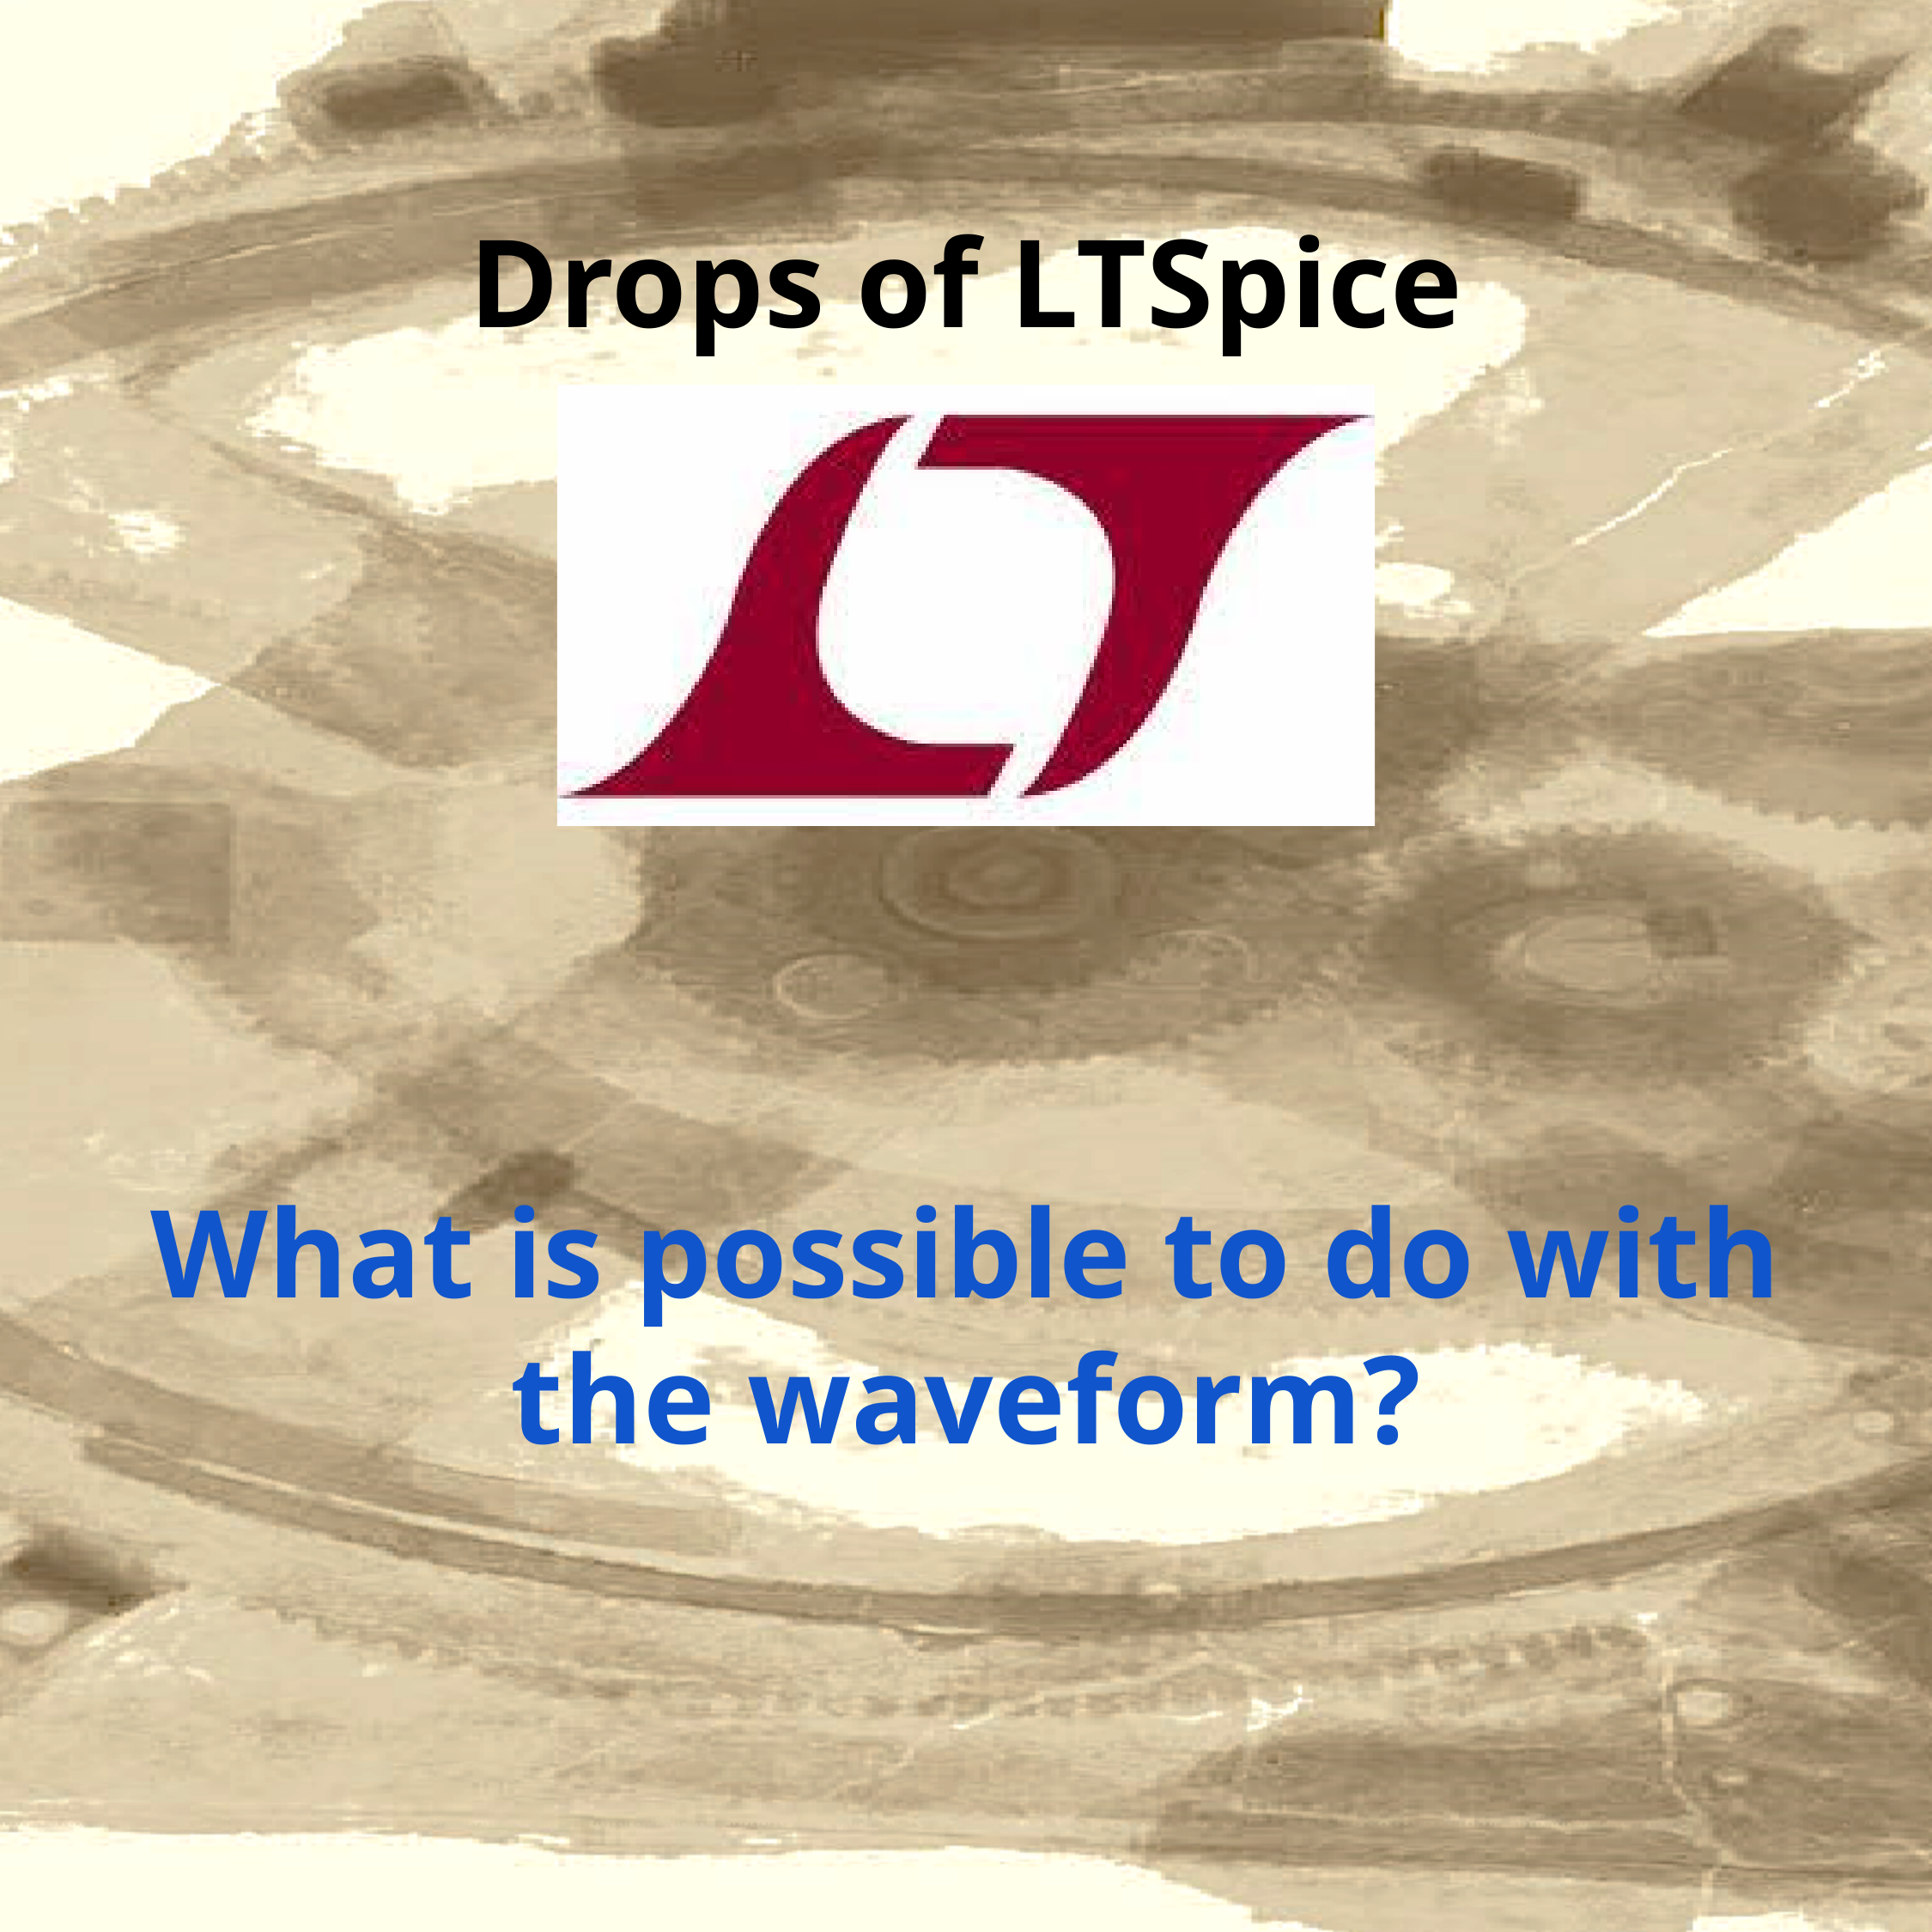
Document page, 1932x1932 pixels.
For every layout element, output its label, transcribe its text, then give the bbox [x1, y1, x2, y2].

text_box What is possible to do with the waveform? [73, 1163, 1859, 1522]
text_box Drops of LTSpice [228, 192, 1704, 386]
picture [0, 0, 1932, 1932]
